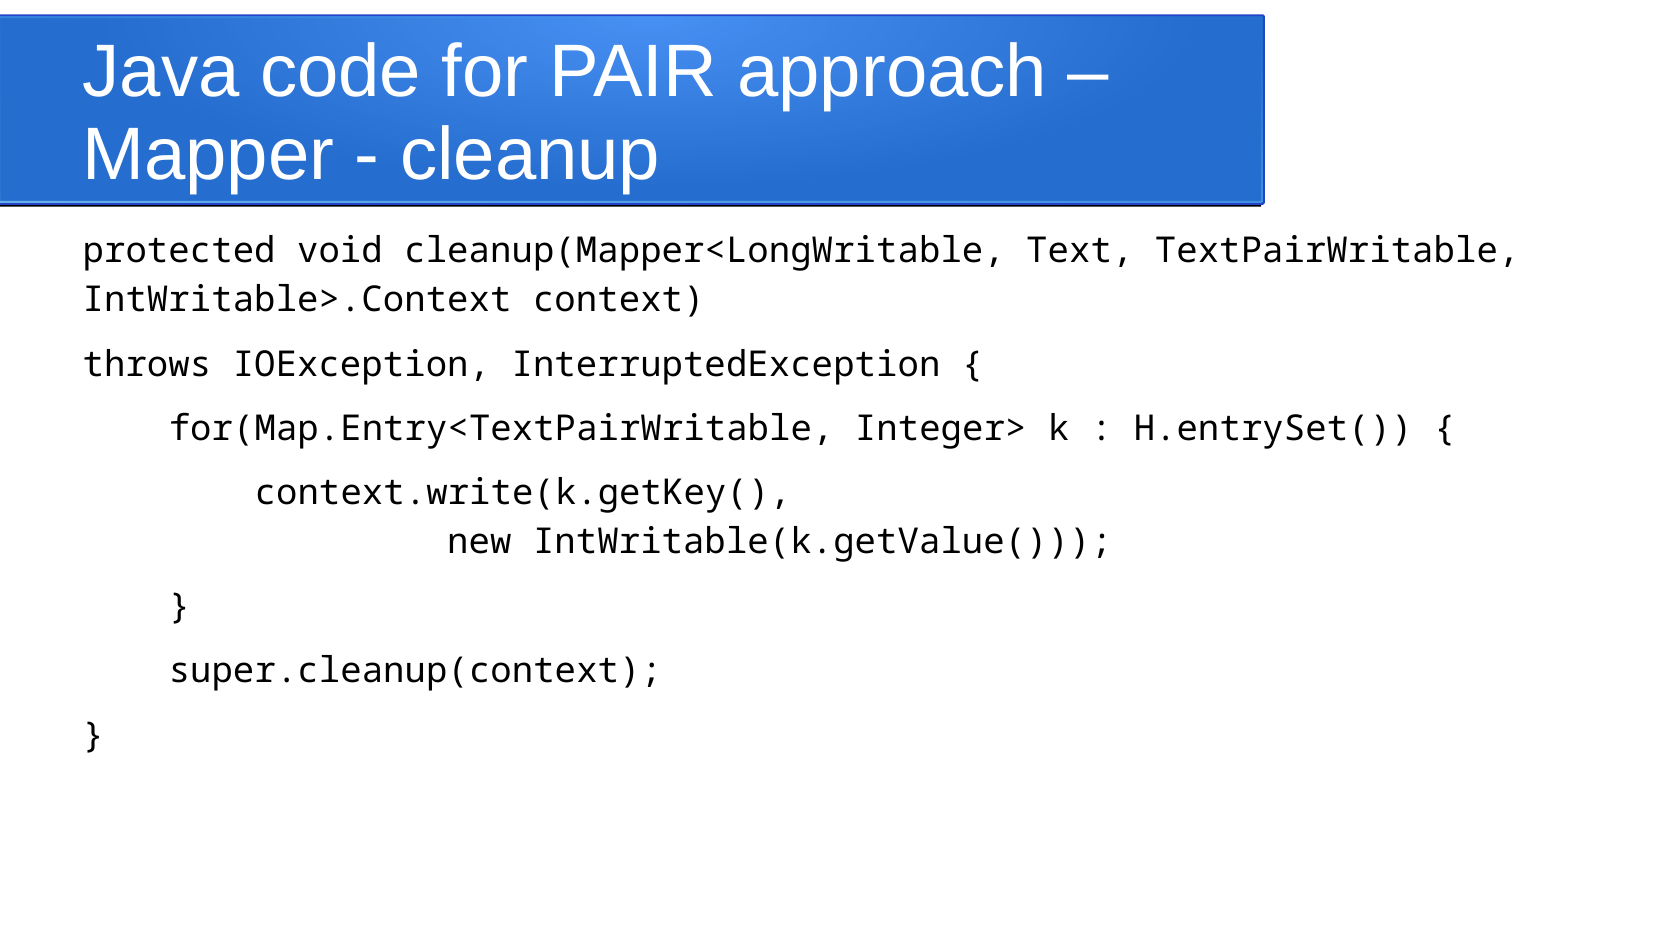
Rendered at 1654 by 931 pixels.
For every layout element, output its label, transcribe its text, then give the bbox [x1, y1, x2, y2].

title Java code for PAIR approach – Mapper - cleanup [82, 29, 1235, 196]
list protected void cleanup(Mapper<LongWritable, Text, TextPairWritable, IntWritable>.Context context) throws IOException, InterruptedException { for(Map.Entry<TextPairWritable, Integer> k : H.entrySet()) { context.write(k.getKey(), new IntWritable(k.getValue())); } super.cleanup(context); } [82, 224, 1571, 764]
